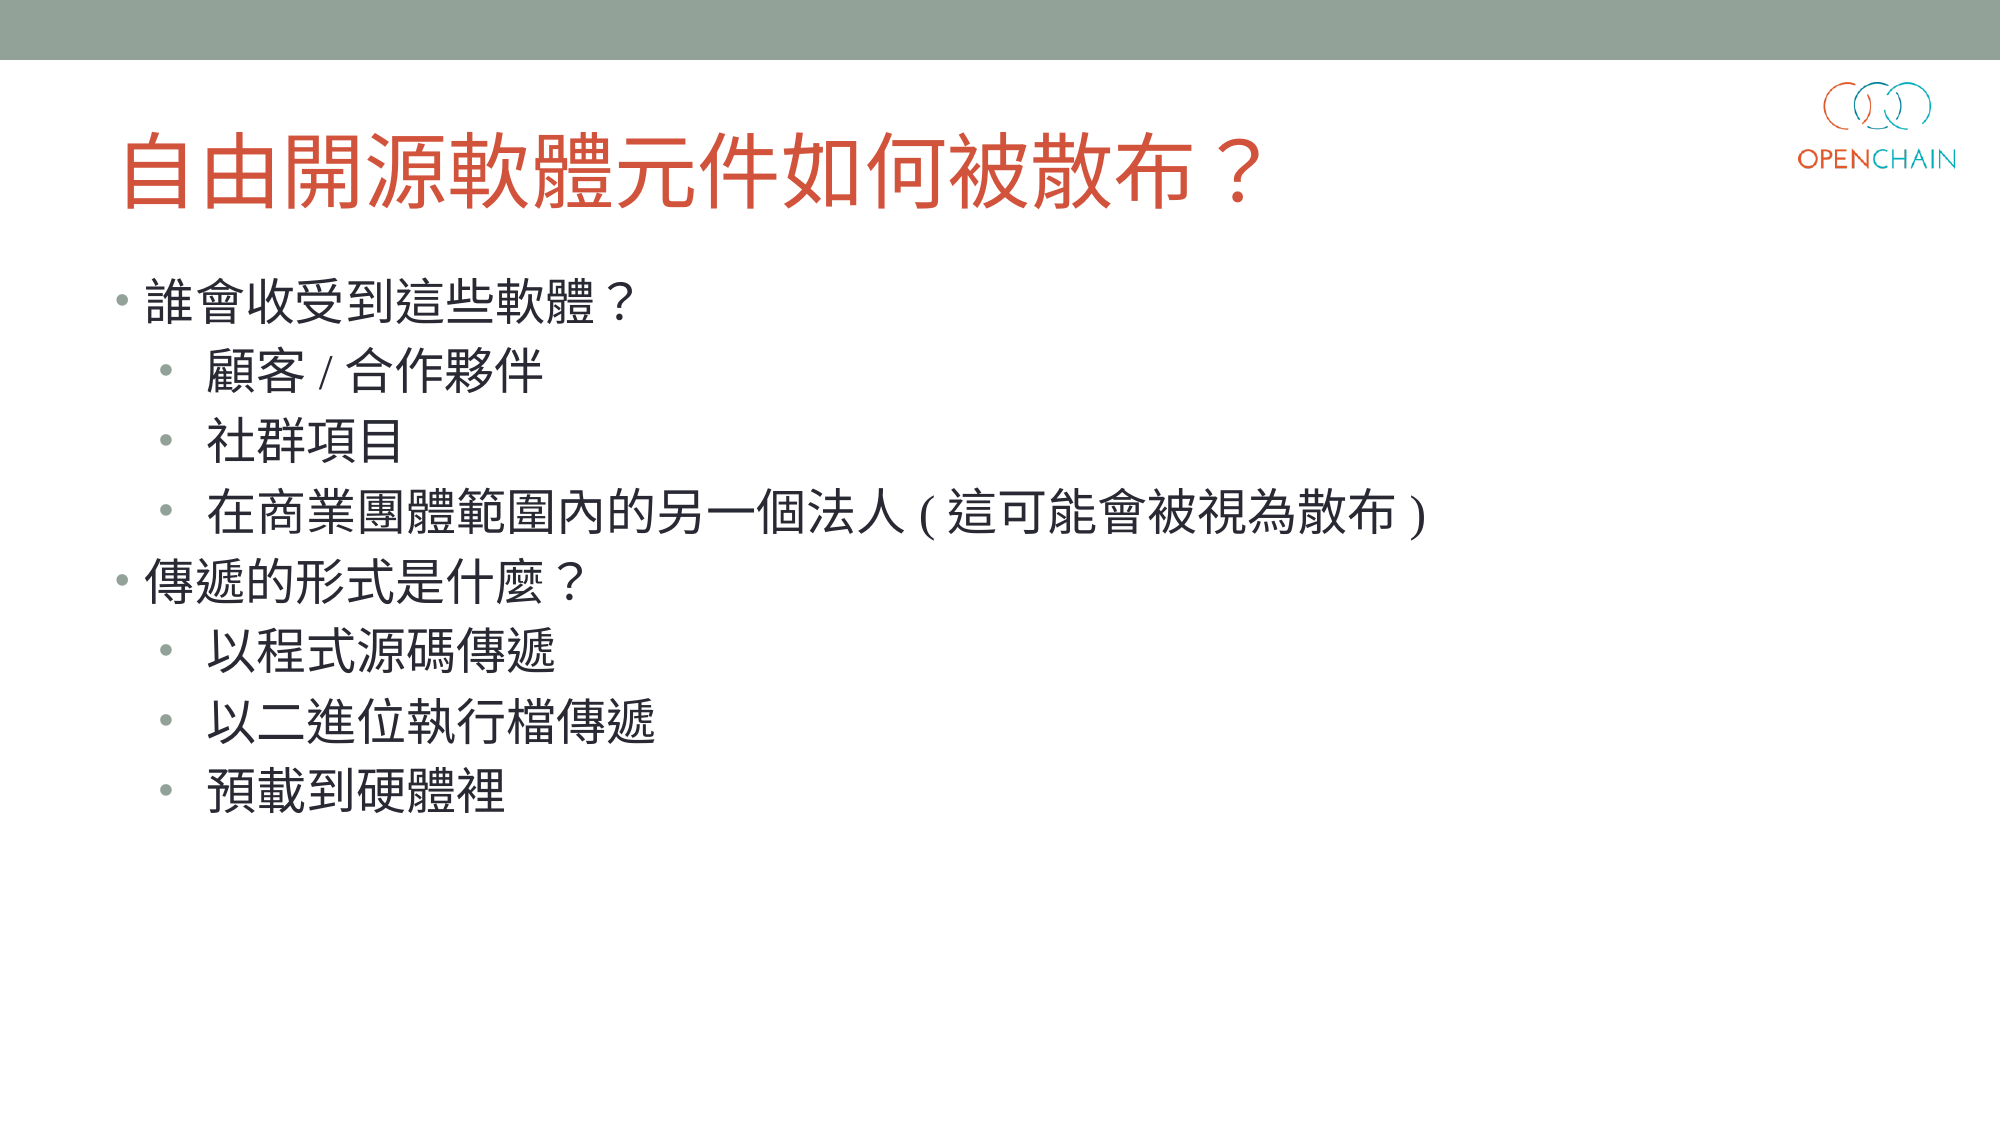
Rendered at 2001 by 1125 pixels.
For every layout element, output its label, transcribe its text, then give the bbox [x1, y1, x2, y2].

picture [1798, 82, 1955, 169]
title 自由開源軟體元件如何被散布？ [99, 87, 1900, 250]
list 誰會收受到這些軟體？ 顧客/合作夥伴 社群項目 在商業團體範圍內的另一個法人(這可能會被視為散布) 傳遞的形式是什麼？ 以程式源碼傳遞 以二進位執行檔傳遞 預載到硬體裡 [99, 262, 1900, 1103]
